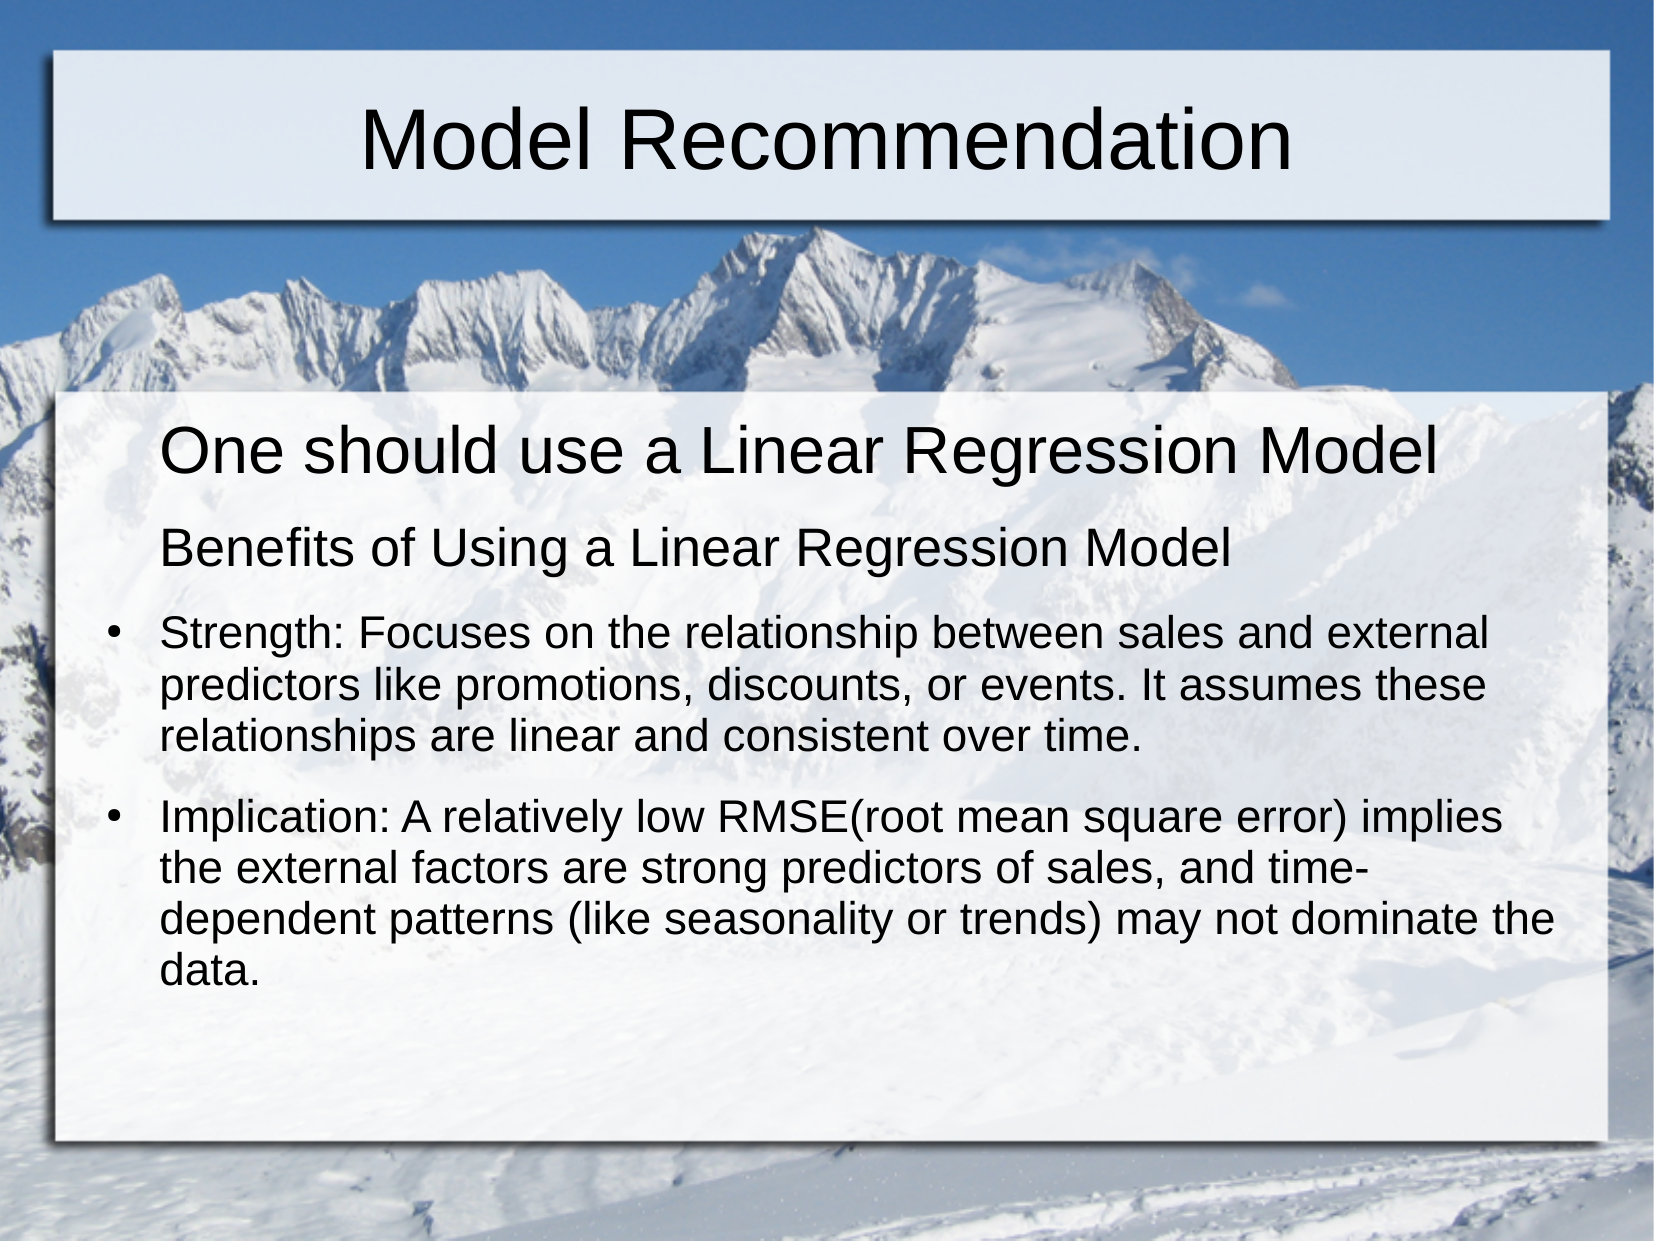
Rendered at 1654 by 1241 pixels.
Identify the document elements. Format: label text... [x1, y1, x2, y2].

list One should use a Linear Regression Model Benefits of Using a Linear Regression Model Strength: Focuses on the relationship between sales and external predictors like promotions, discounts, or events. It assumes these relationships are linear and consistent over time. Implication: A relatively low RMSE(root mean square error) implies the external factors are strong predictors of sales, and time-dependent patterns (like seasonality or trends) may not dominate the data. [88, 413, 1571, 1109]
title Model Recommendation [59, 61, 1595, 219]
picture [0, 0, 1654, 1241]
